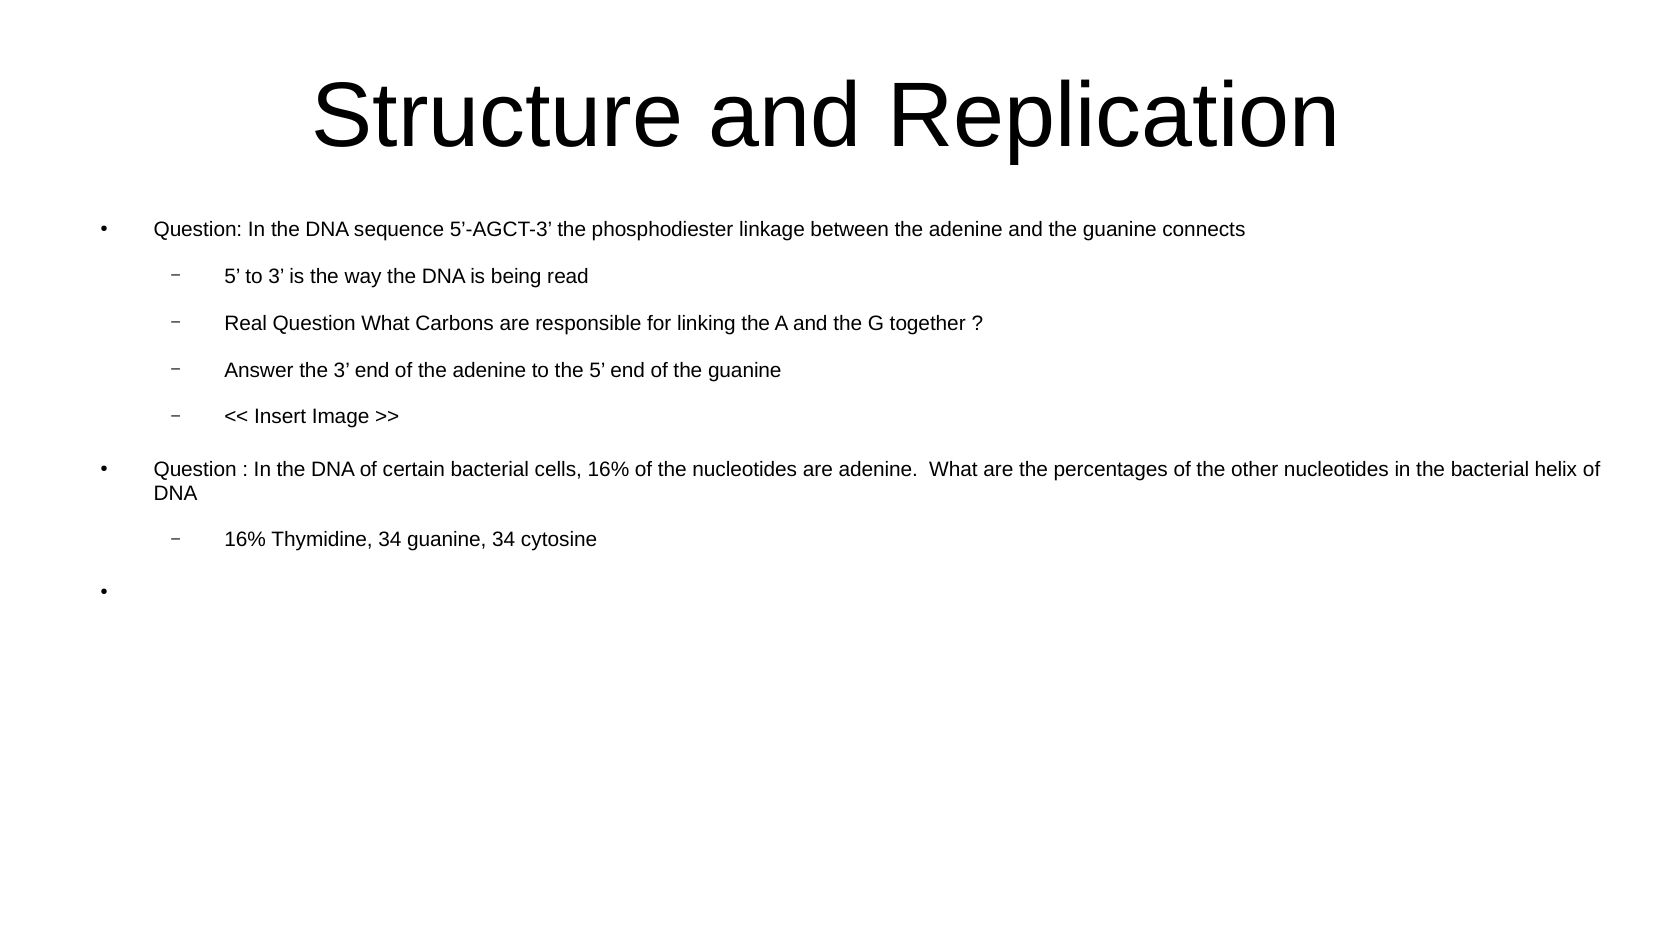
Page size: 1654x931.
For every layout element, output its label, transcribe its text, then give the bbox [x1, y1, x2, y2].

title Structure and Replication [82, 37, 1571, 193]
list Question: In the DNA sequence 5’-AGCT-3’ the phosphodiester linkage between the adenine and the guanine connects 5’ to 3’ is the way the DNA is being read Real Question What Carbons are responsible for linking the A and the G together ? Answer the 3’ end of the adenine to the 5’ end of the guanine << Insert Image >> Question : In the DNA of certain bacterial cells, 16% of the nucleotides are adenine. What are the percentages of the other nucleotides in the bacterial helix of DNA 16% Thymidine, 34 guanine, 34 cytosine [82, 217, 1636, 901]
